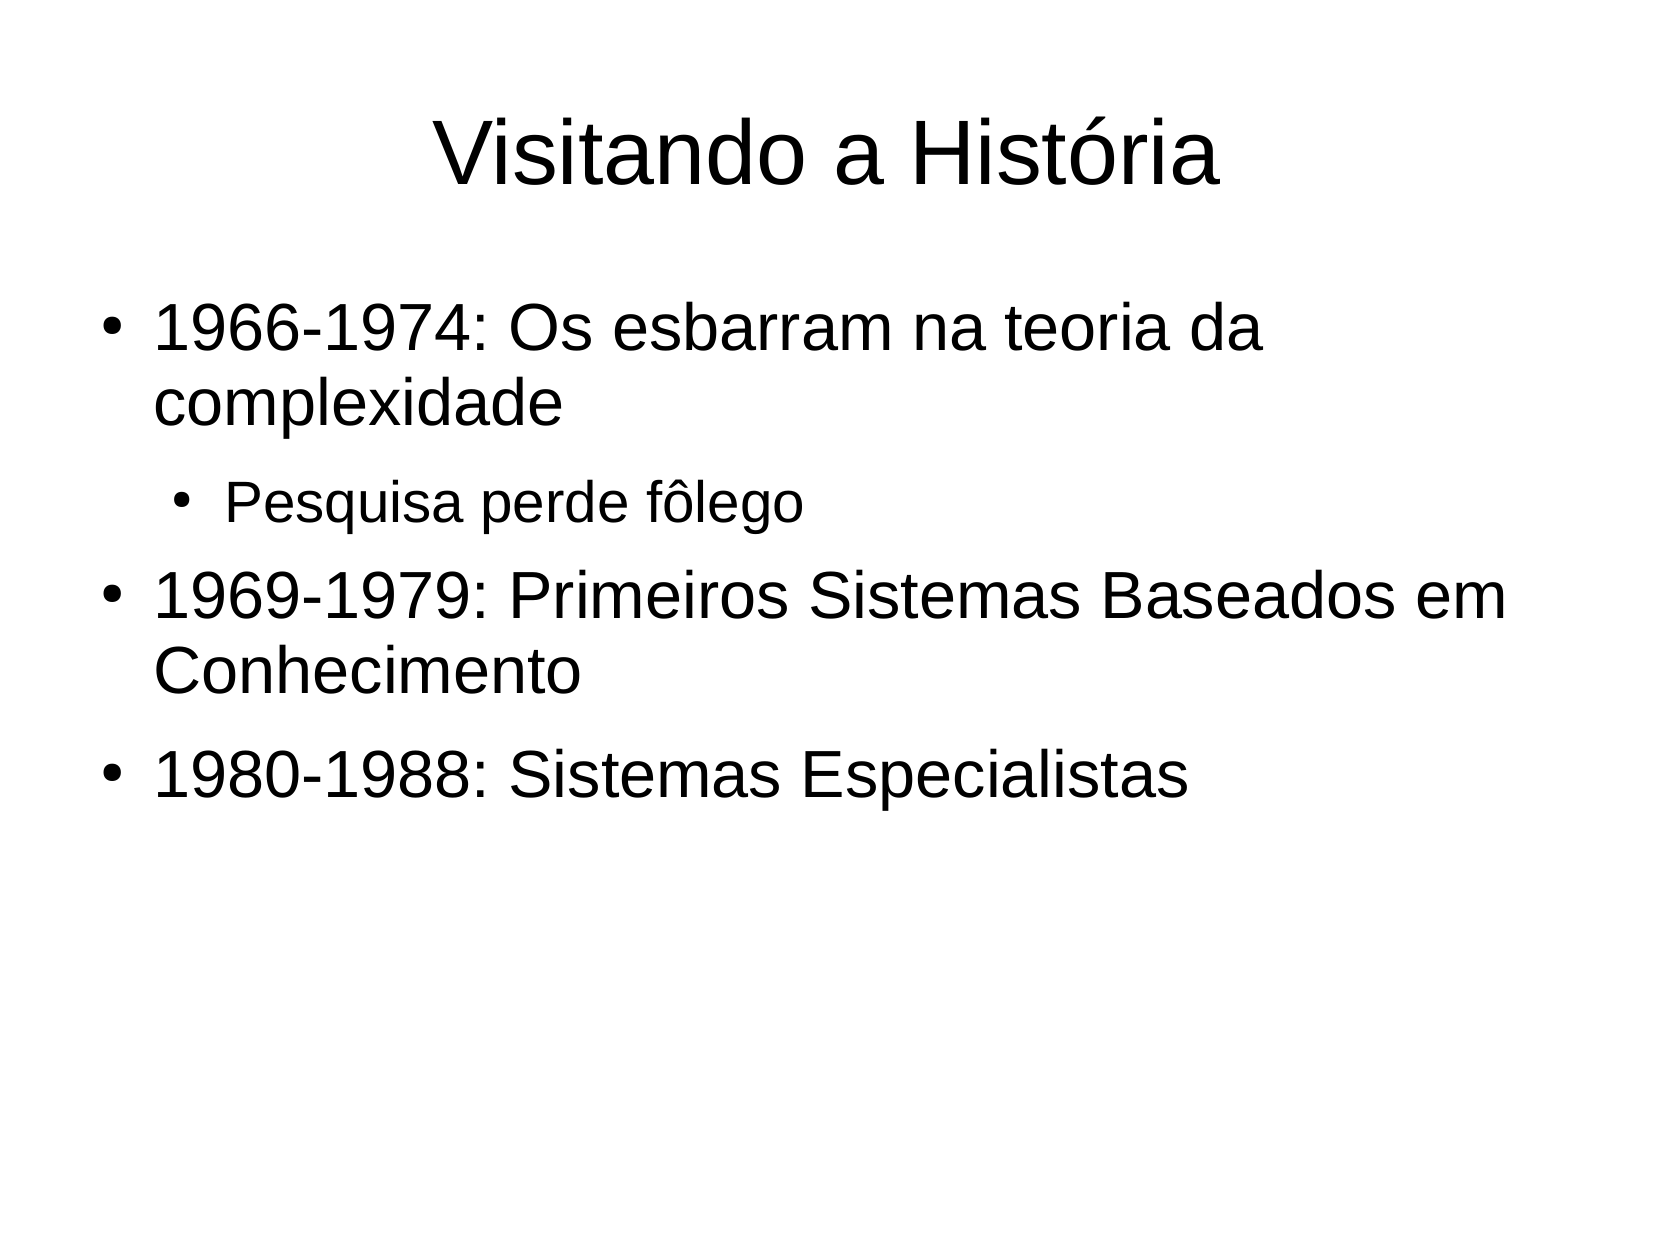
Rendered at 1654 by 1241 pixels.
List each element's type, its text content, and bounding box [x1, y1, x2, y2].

title Visitando a História [82, 49, 1571, 257]
list 1966-1974: Os esbarram na teoria da complexidade Pesquisa perde fôlego 1969-1979: Primeiros Sistemas Baseados em Conhecimento 1980-1988: Sistemas Especialistas [82, 290, 1571, 1109]
